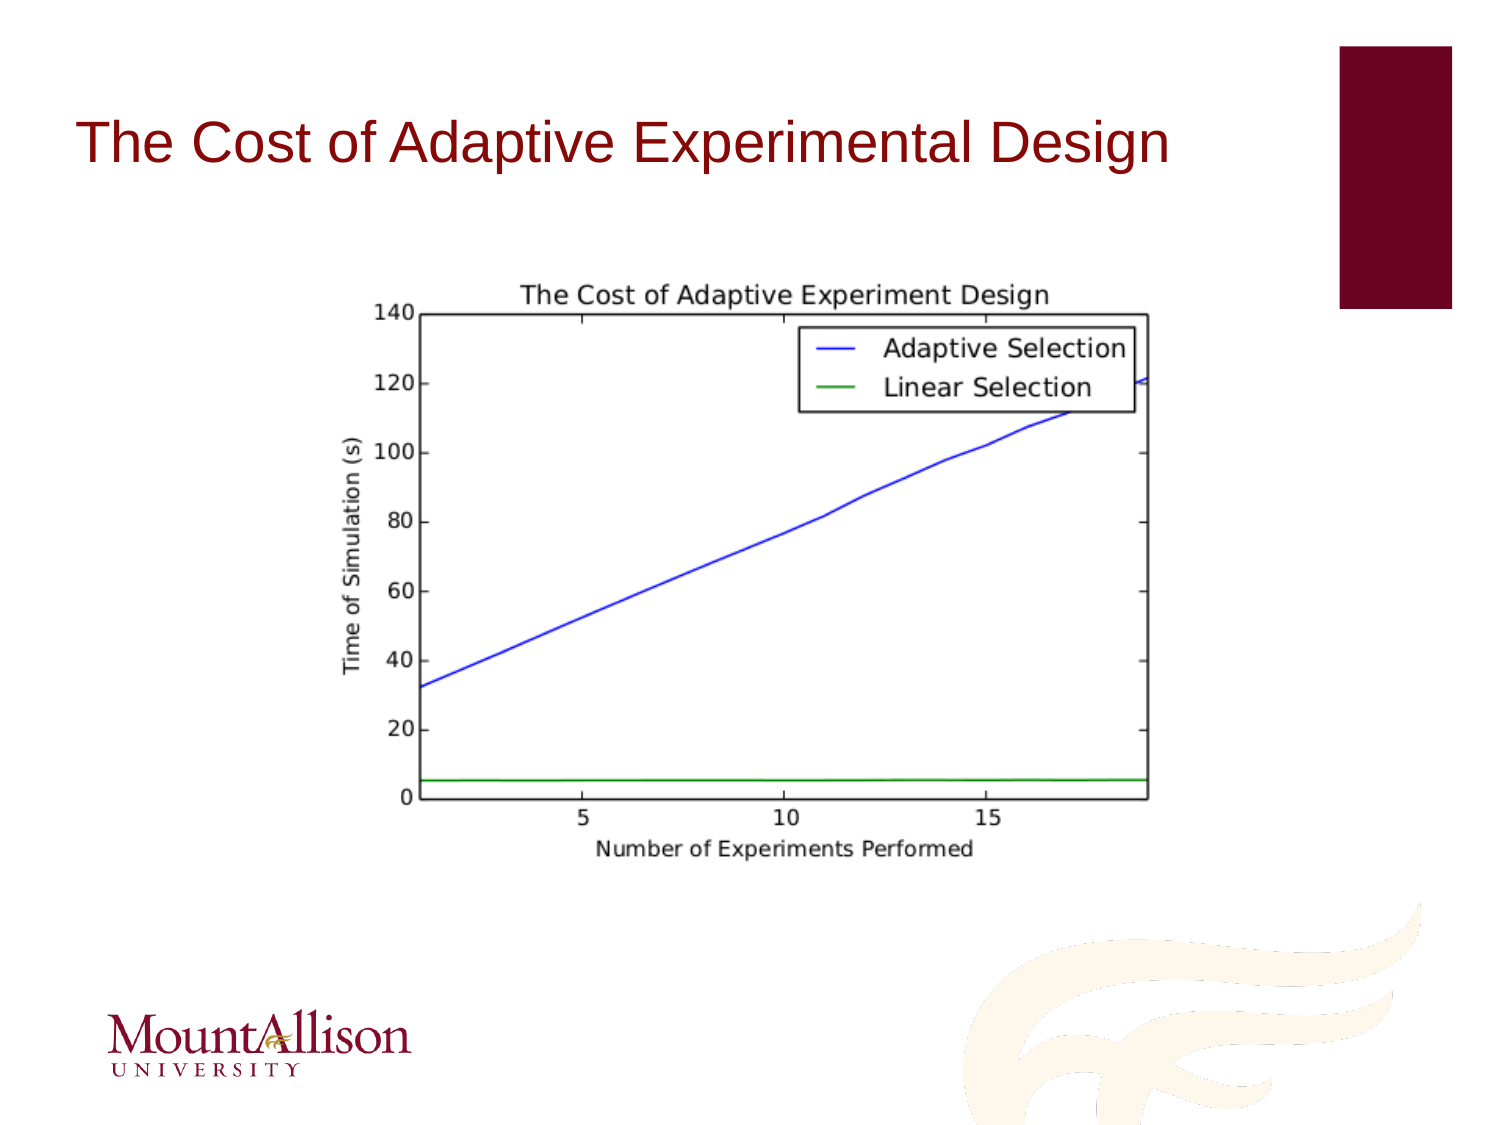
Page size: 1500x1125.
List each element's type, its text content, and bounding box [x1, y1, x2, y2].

picture [107, 901, 1423, 1125]
picture [292, 259, 1217, 877]
title The Cost of Adaptive Experimental Design [75, 44, 1425, 233]
